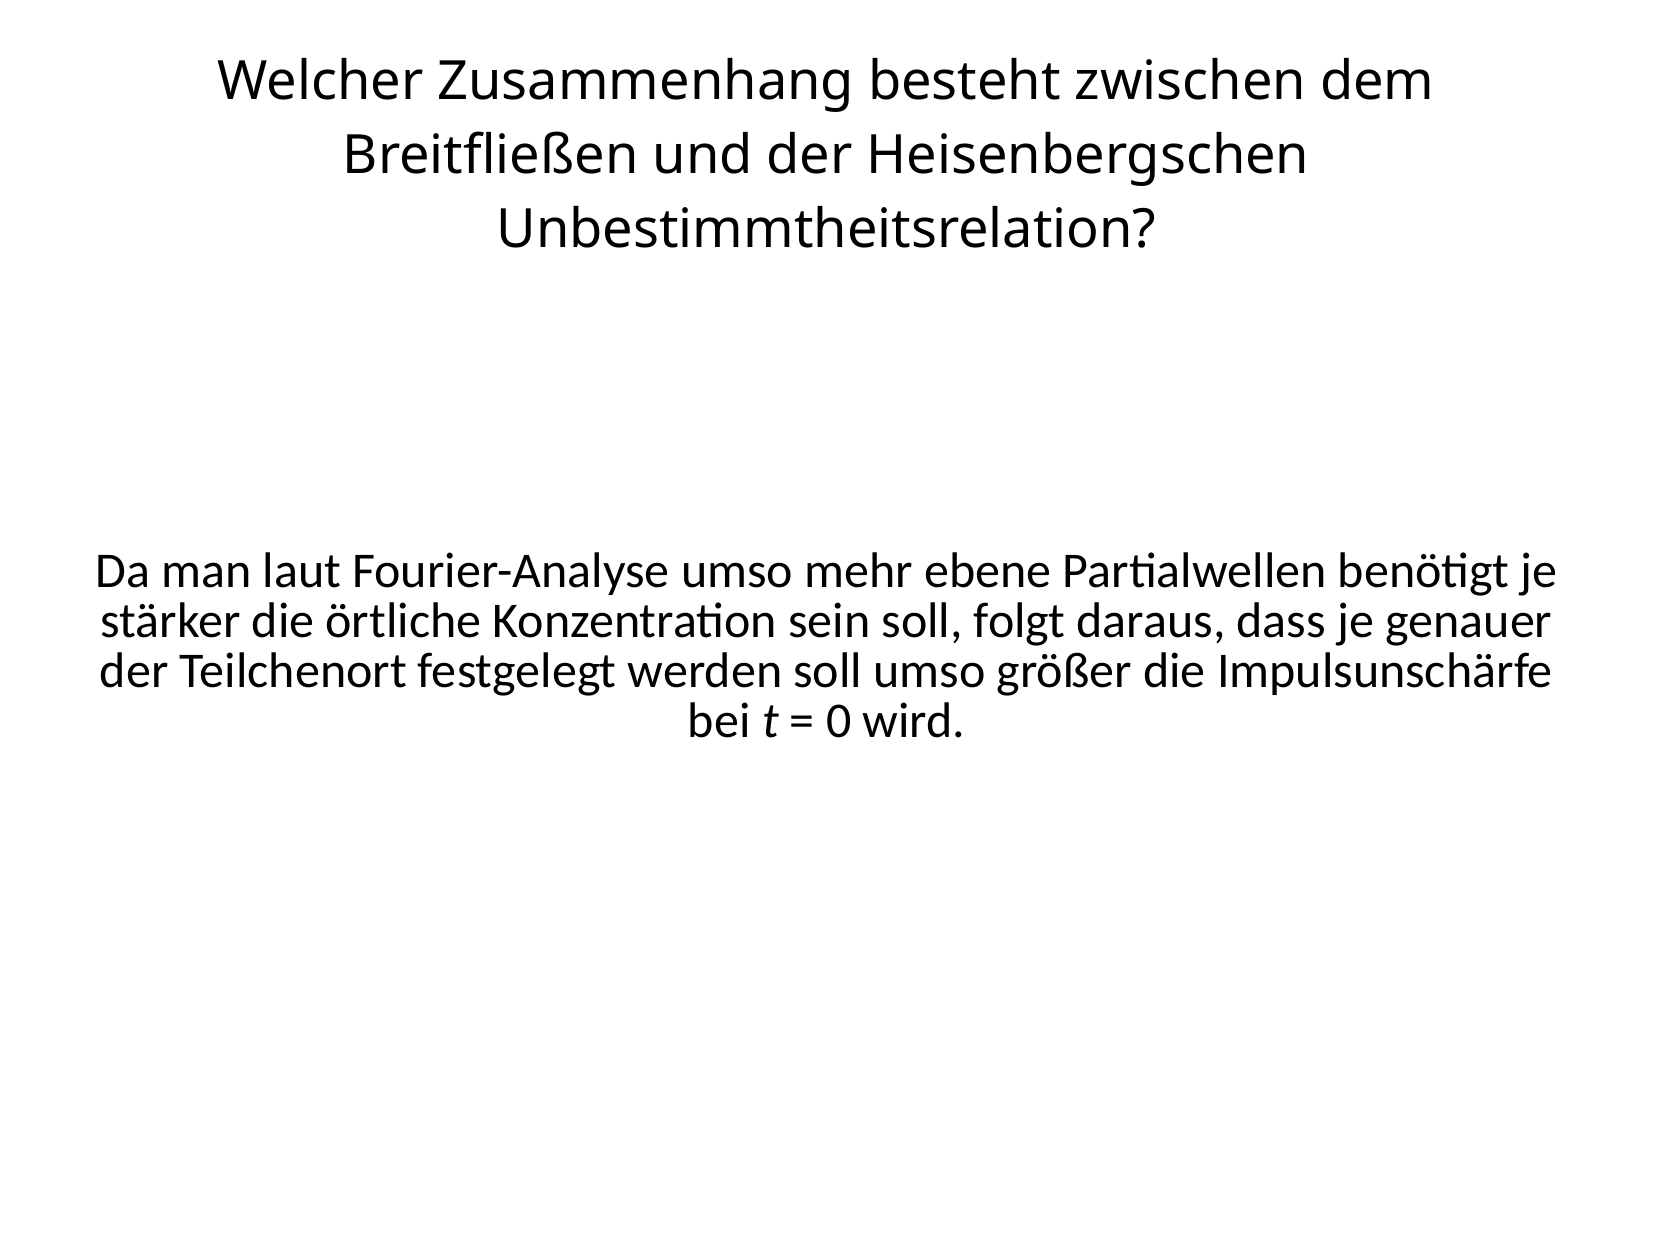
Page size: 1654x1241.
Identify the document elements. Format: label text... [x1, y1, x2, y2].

title Welcher Zusammenhang besteht zwischen dem Breitfließen und der Heisenbergschen Unbestimmtheitsrelation? [82, 49, 1571, 257]
subtitle Da man laut Fourier-Analyse umso mehr ebene Partialwellen benötigt je stärker die örtliche Konzentration sein soll, folgt daraus, dass je genauer der Teilchenort festgelegt werden soll umso größer die Impulsunschärfe bei t = 0 wird. [82, 290, 1571, 1010]
